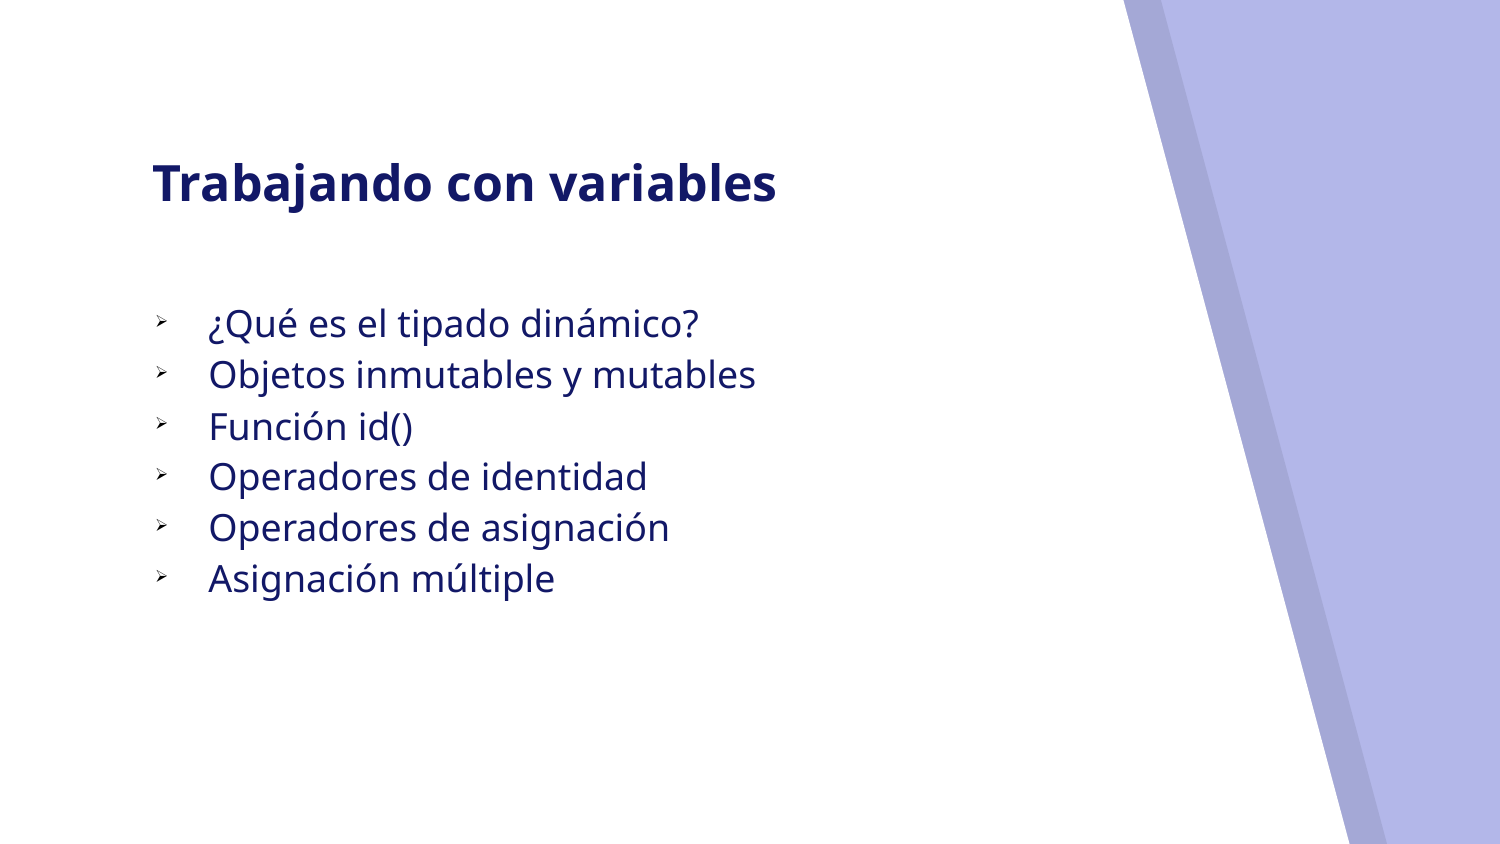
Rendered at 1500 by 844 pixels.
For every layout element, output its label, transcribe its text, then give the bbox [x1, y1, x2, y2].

title Trabajando con variables [137, 146, 1011, 227]
list ¿Qué es el tipado dinámico? Objetos inmutables y mutables Función id() Operadores de identidad Operadores de asignación Asignación múltiple [137, 246, 1099, 844]
